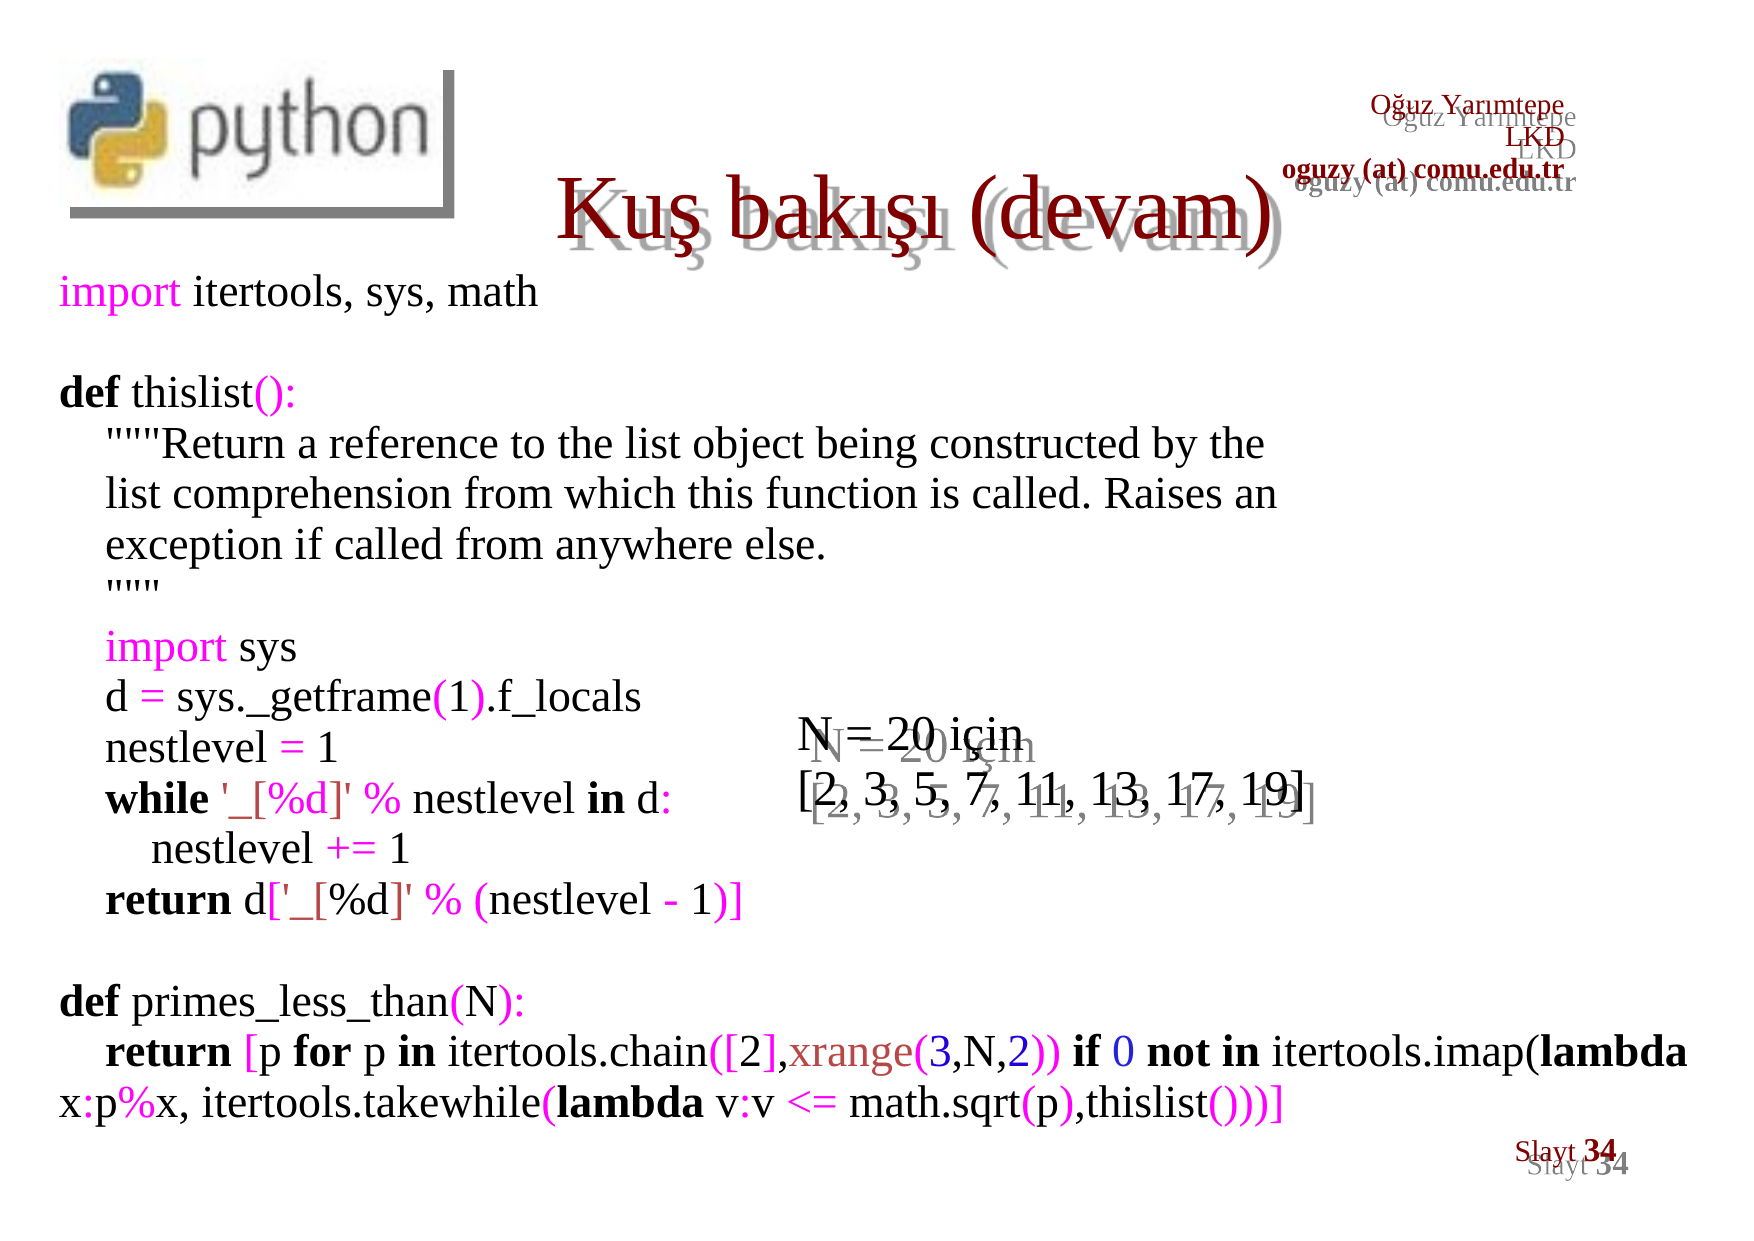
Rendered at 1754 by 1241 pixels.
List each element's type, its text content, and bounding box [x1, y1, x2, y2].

text_box N = 20 için [2, 3, 5, 7, 11, 13, 17, 19] [797, 705, 1565, 827]
title Kuş bakışı (devam) [171, 137, 1660, 224]
subtitle import itertools, sys, math def thislist(): """Return a reference to the list object being constructed by the list comprehension from which this function is called. Raises an exception if called from anywhere else. """ import sys d = sys._getframe(1).f_locals nestlevel = 1 while '_[%d]' % nestlevel in d: nestlevel += 1 return d['_[%d]' % (nestlevel - 1)] def primes_less_than(N): return [p for p in itertools.chain([2],xrange(3,N,2)) if 0 not in itertools.imap(lambda x:p%x, itertools.takewhile(lambda v:v <= math.sqrt(p),thislist()))] [59, 224, 1695, 1169]
picture [59, 58, 443, 207]
